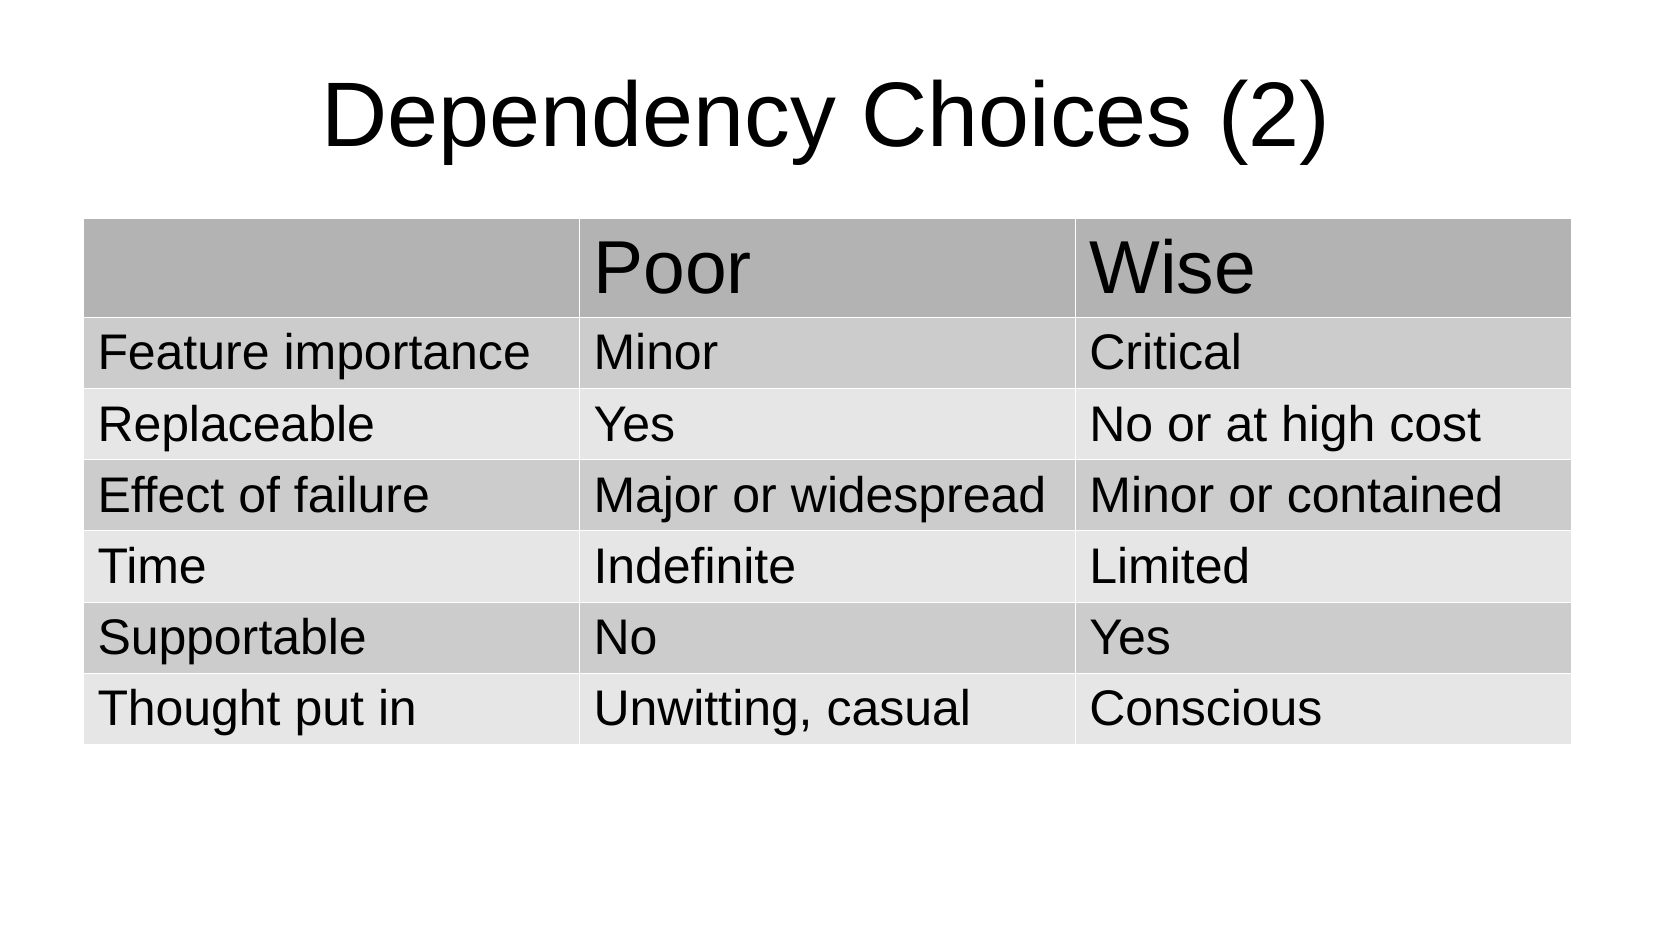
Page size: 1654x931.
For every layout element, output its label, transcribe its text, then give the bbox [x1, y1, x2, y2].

table_cell Critical [1076, 318, 1571, 388]
table_cell Indefinite [580, 531, 1075, 602]
table_cell No or at high cost [1076, 389, 1571, 459]
table_cell Limited [1076, 531, 1571, 602]
table_cell Unwitting, casual [580, 674, 1075, 744]
table_cell Yes [580, 389, 1075, 459]
table_cell Minor [580, 318, 1075, 388]
table_cell Effect of failure [84, 460, 579, 530]
table_cell Supportable [84, 603, 579, 673]
table_cell Replaceable [84, 389, 579, 459]
table_cell Thought put in [84, 674, 579, 744]
table_header [84, 219, 579, 317]
table_header Poor [580, 219, 1075, 317]
title Dependency Choices (2) [82, 37, 1571, 193]
table_cell Minor or contained [1076, 460, 1571, 530]
table_cell Feature importance [84, 318, 579, 388]
table_cell Yes [1076, 603, 1571, 673]
table_cell Major or widespread [580, 460, 1075, 530]
table_cell No [580, 603, 1075, 673]
table_cell Time [84, 531, 579, 602]
table_header Wise [1076, 219, 1571, 317]
table_cell Conscious [1076, 674, 1571, 744]
